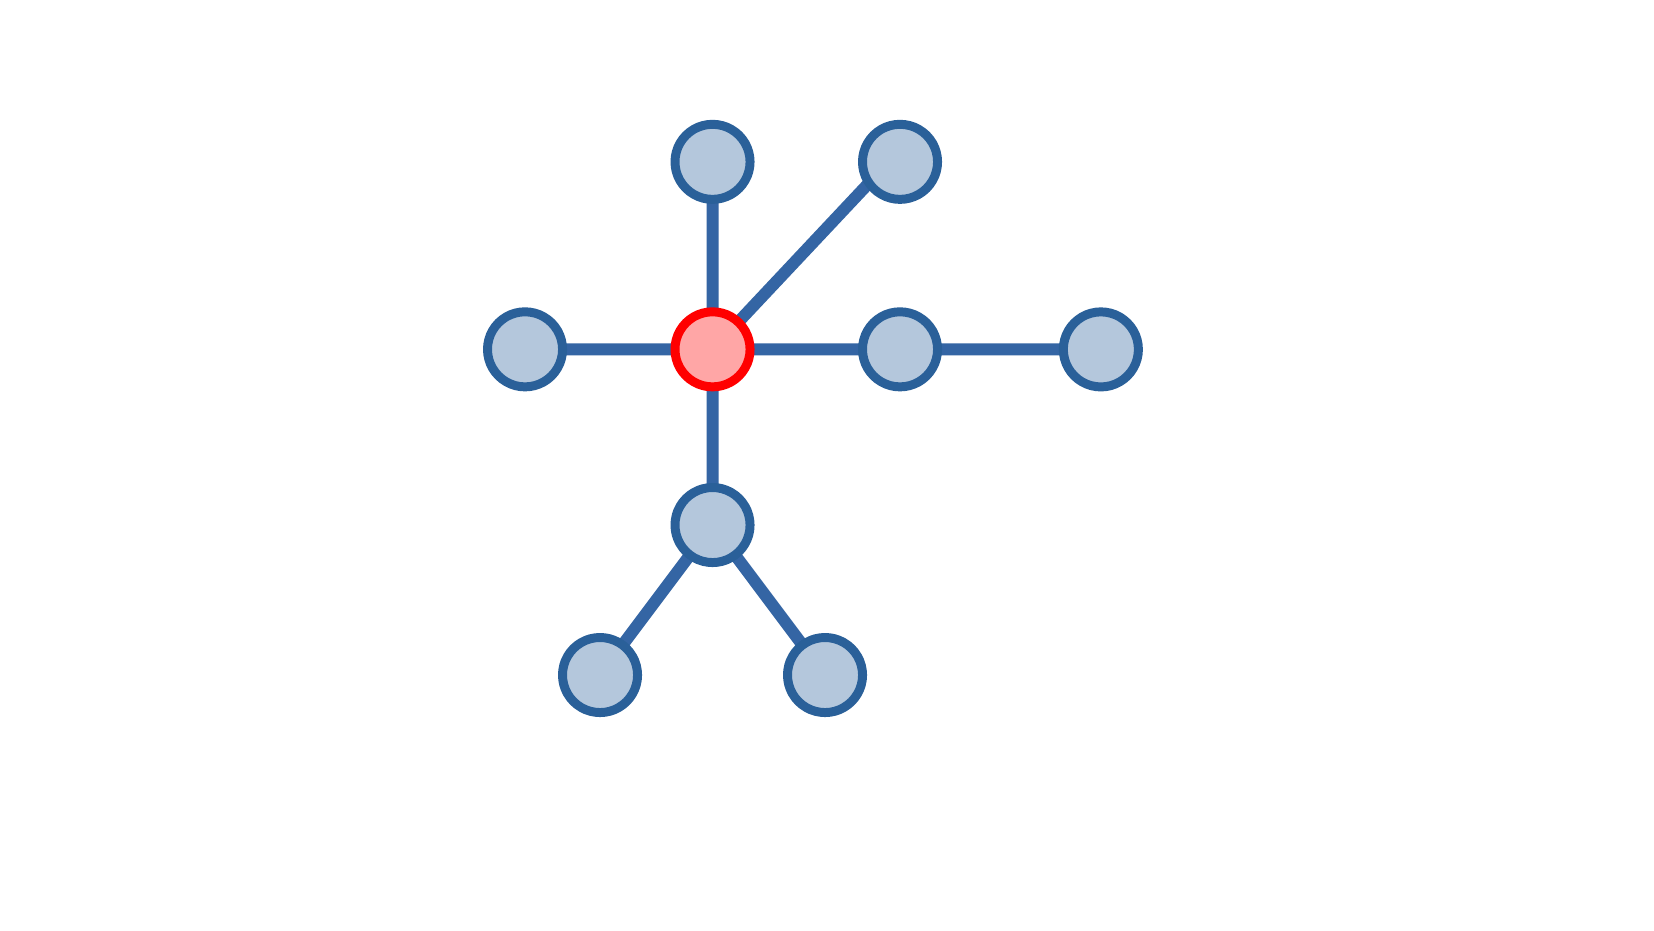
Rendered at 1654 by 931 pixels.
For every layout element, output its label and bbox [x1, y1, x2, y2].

text_box [787, 637, 863, 713]
text_box [562, 637, 638, 713]
text_box [675, 124, 751, 200]
text_box [675, 311, 751, 387]
text_box [862, 124, 938, 200]
text_box [862, 311, 938, 387]
text_box [487, 311, 563, 387]
text_box [1063, 311, 1139, 387]
text_box [675, 487, 751, 563]
